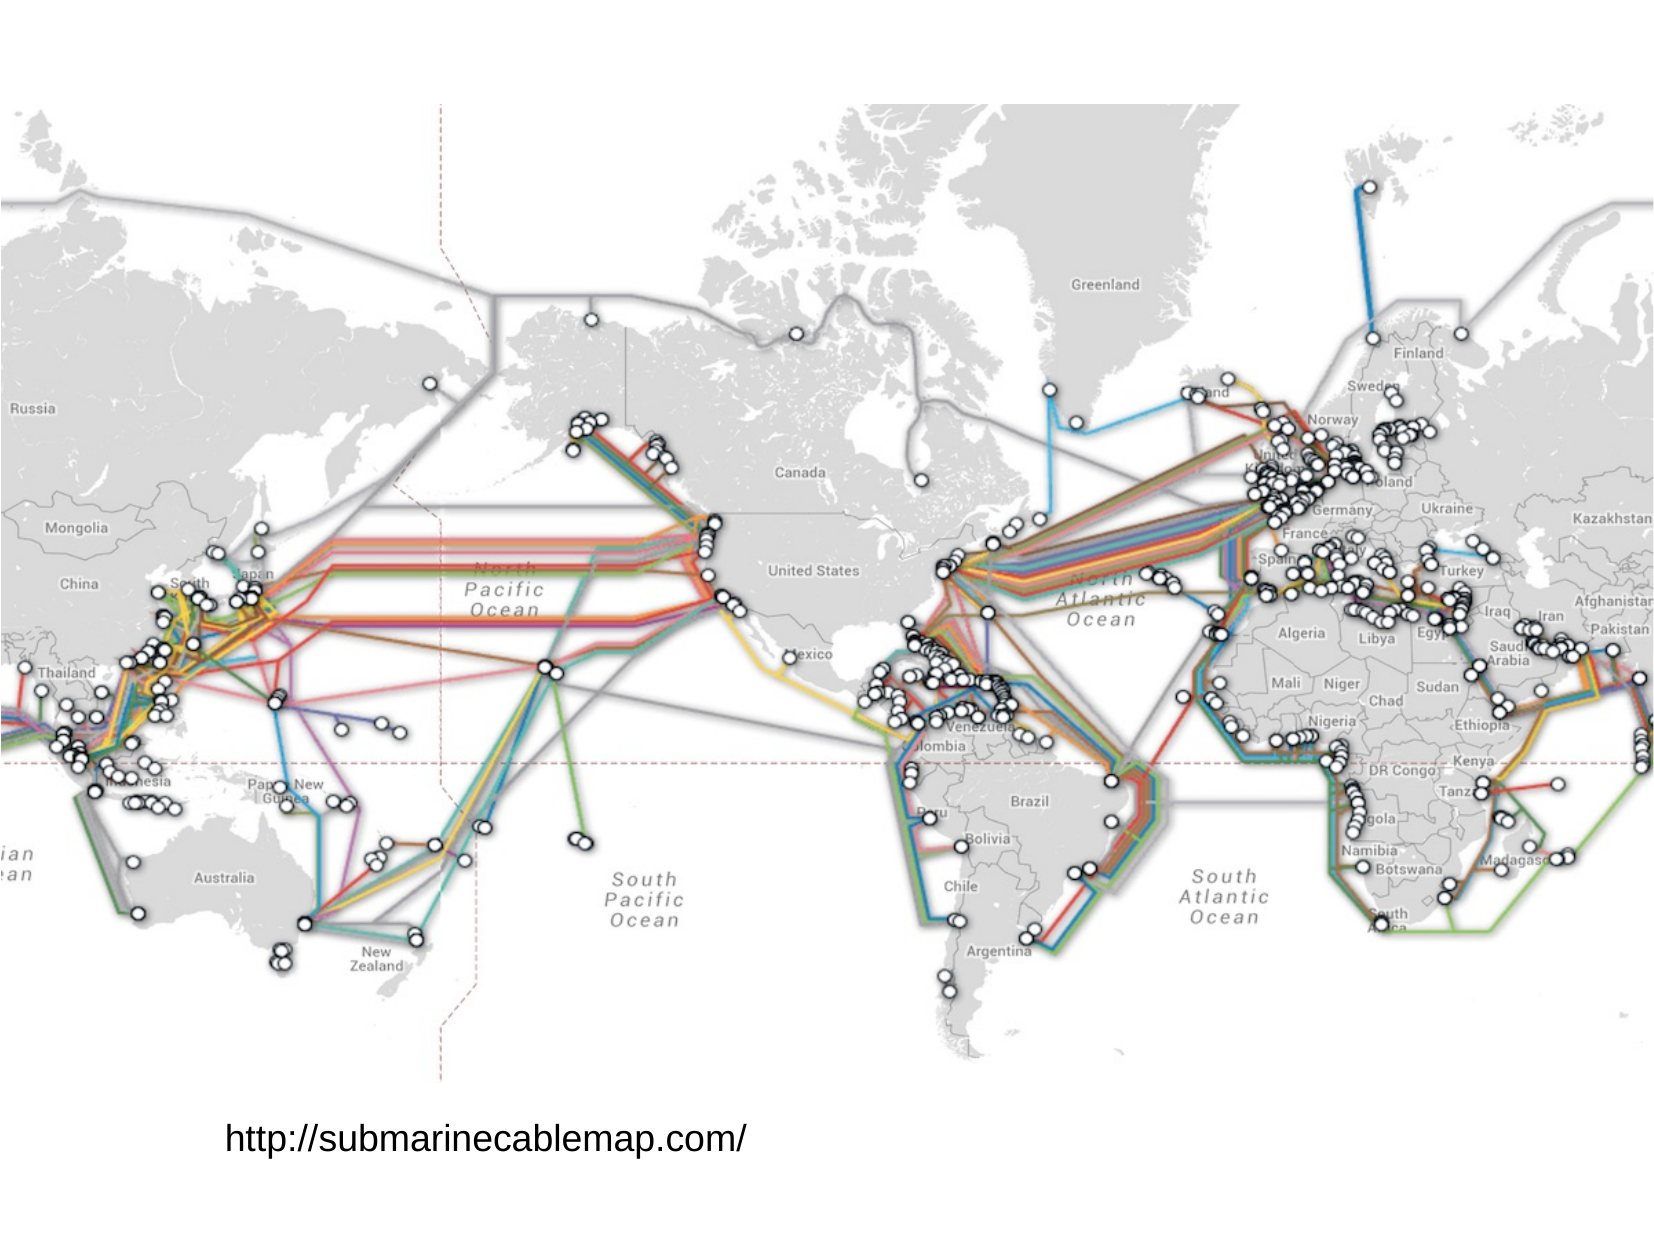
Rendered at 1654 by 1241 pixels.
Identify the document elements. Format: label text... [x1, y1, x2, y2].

text_box http://submarinecablemap.com/ [210, 1110, 1381, 1167]
picture [1, 104, 1654, 1083]
